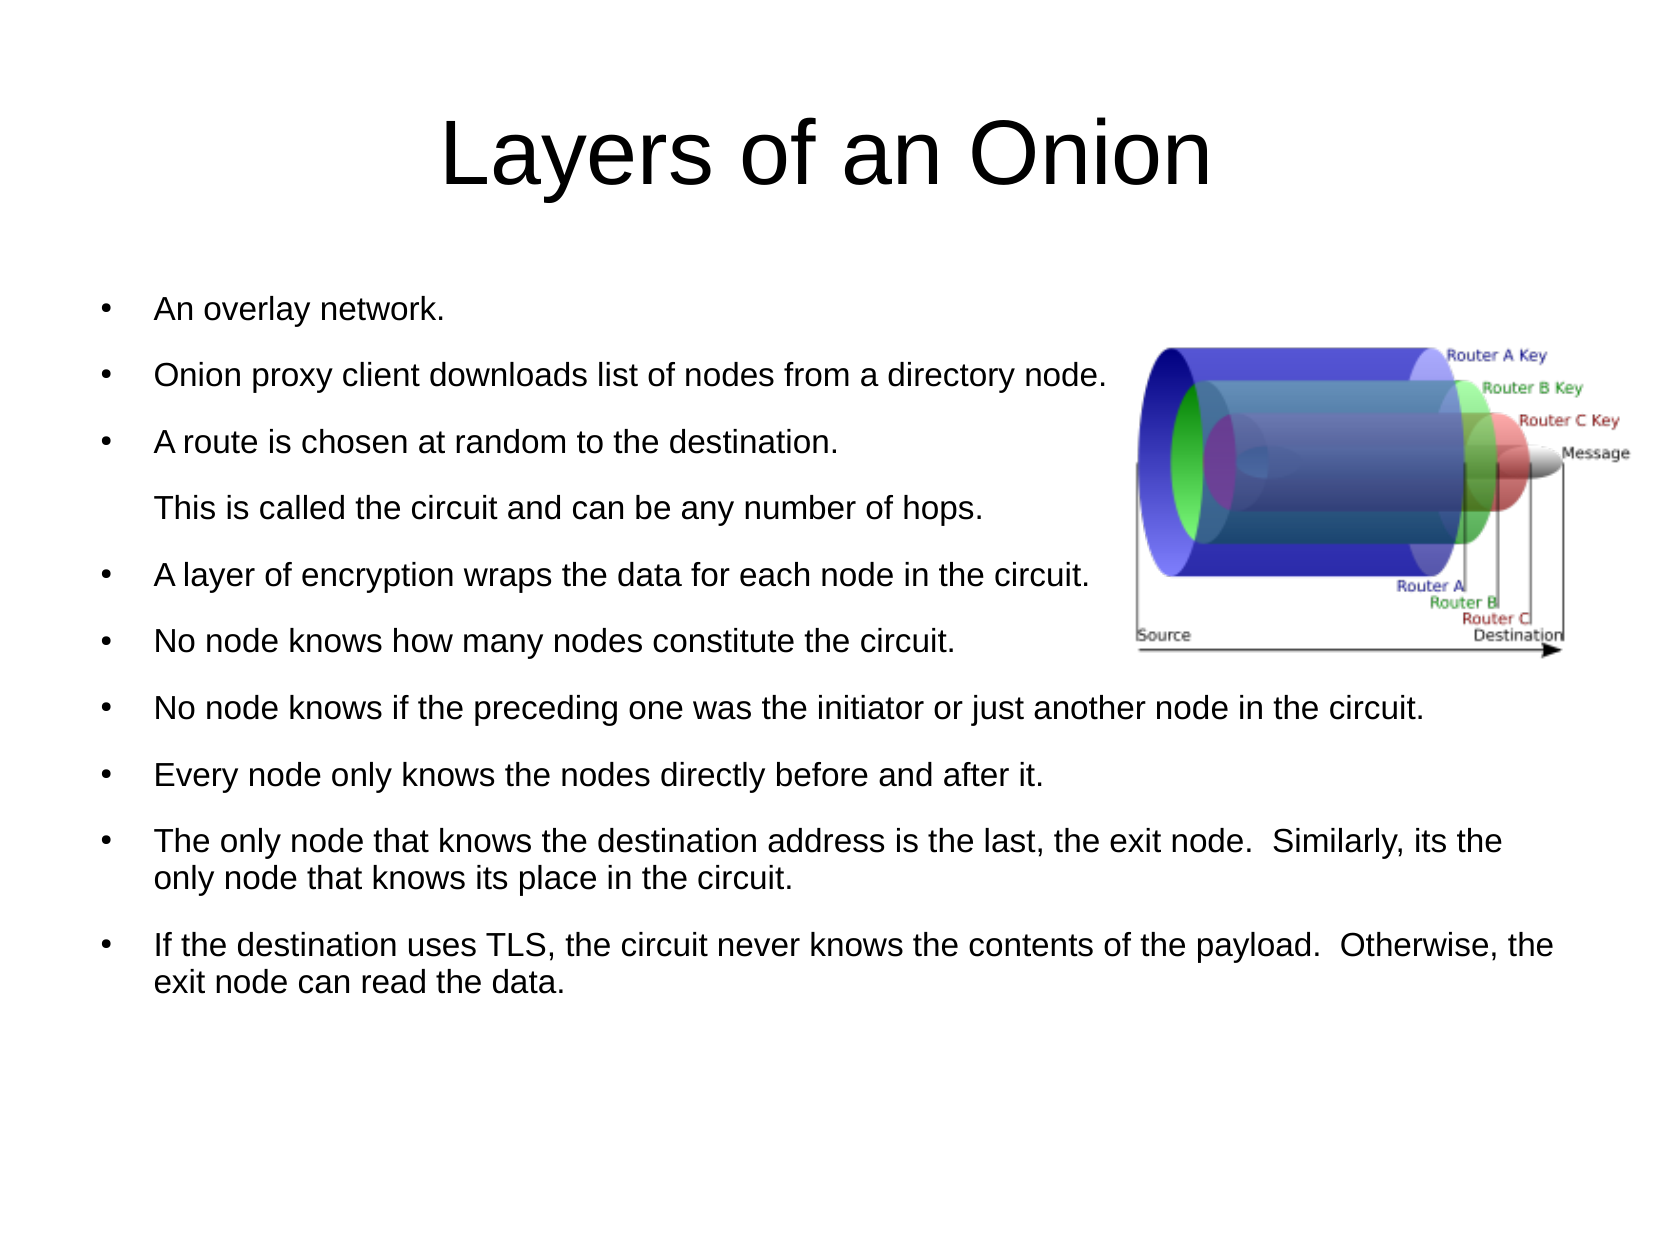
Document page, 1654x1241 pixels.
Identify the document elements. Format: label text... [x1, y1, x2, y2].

picture [1106, 316, 1654, 691]
title Layers of an Onion [82, 49, 1571, 257]
list An overlay network. Onion proxy client downloads list of nodes from a directory node. A route is chosen at random to the destination. This is called the circuit and can be any number of hops. A layer of encryption wraps the data for each node in the circuit. No node knows how many nodes constitute the circuit. No node knows if the preceding one was the initiator or just another node in the circuit. Every node only knows the nodes directly before and after it. The only node that knows the destination address is the last, the exit node. Similarly, its the only node that knows its place in the circuit. If the destination uses TLS, the circuit never knows the contents of the payload. Otherwise, the exit node can read the data. [82, 290, 1571, 1010]
